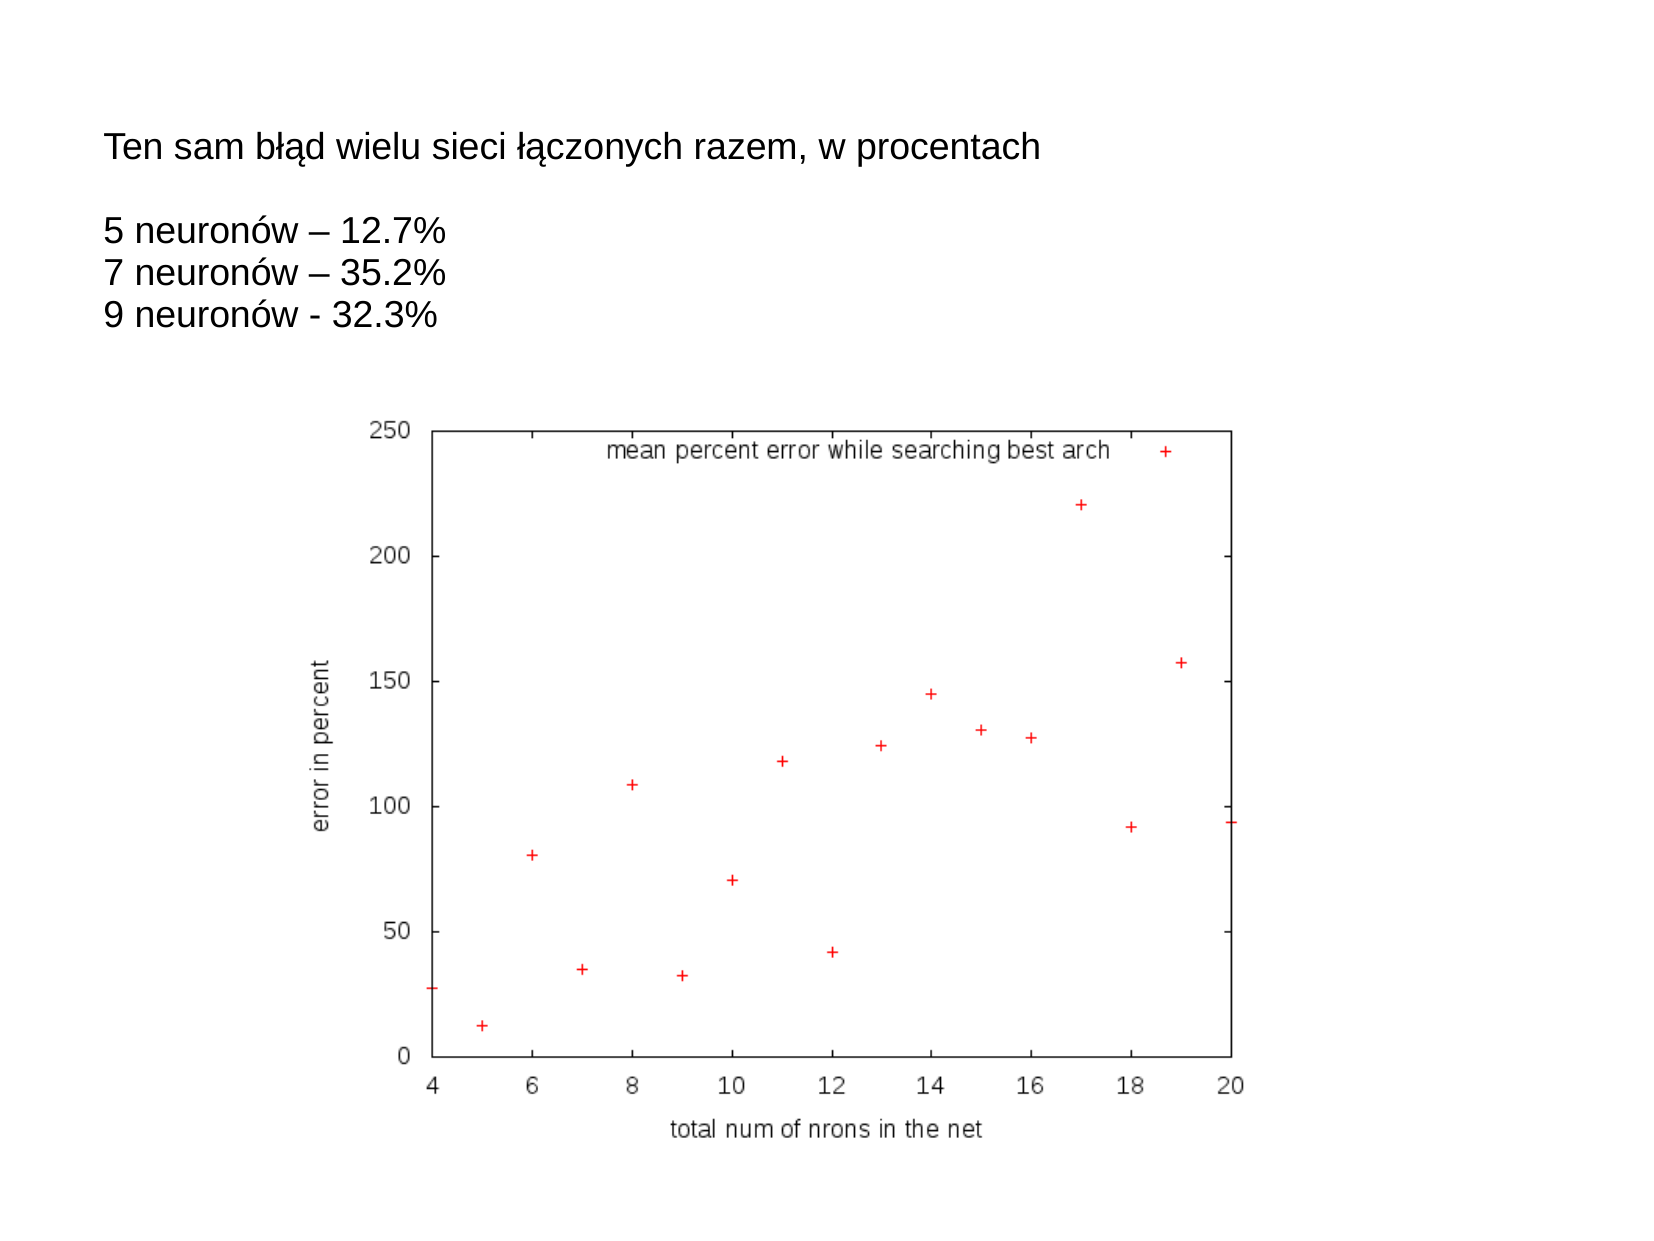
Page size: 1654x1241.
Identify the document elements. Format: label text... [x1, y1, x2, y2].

text_box Ten sam błąd wielu sieci łączonych razem, w procentach 5 neuronów – 12.7% 7 neuronów – 35.2% 9 neuronów - 32.3% [88, 118, 1057, 343]
picture [269, 401, 1270, 1152]
